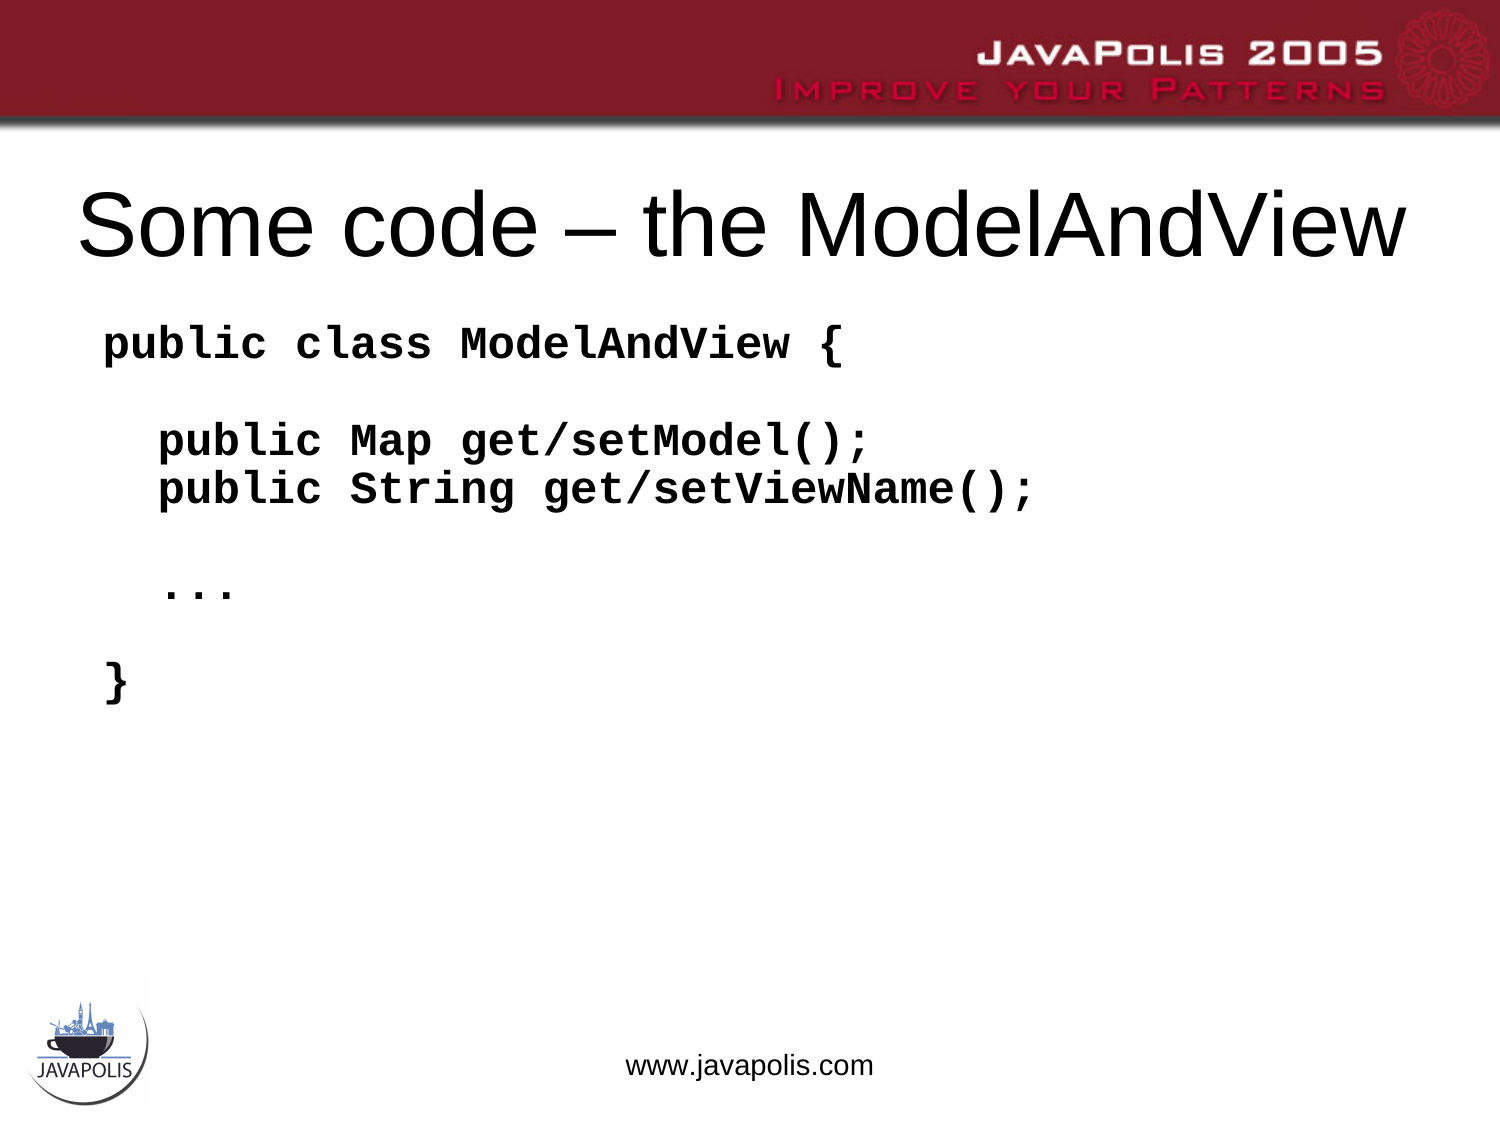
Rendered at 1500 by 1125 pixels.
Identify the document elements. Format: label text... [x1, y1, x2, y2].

picture [0, 0, 1500, 140]
text_box public class ModelAndView { public Map get/setModel(); public String get/setViewName(); ... } [88, 313, 1418, 945]
picture [20, 976, 149, 1106]
title Some code – the ModelAndView [76, 148, 1424, 279]
